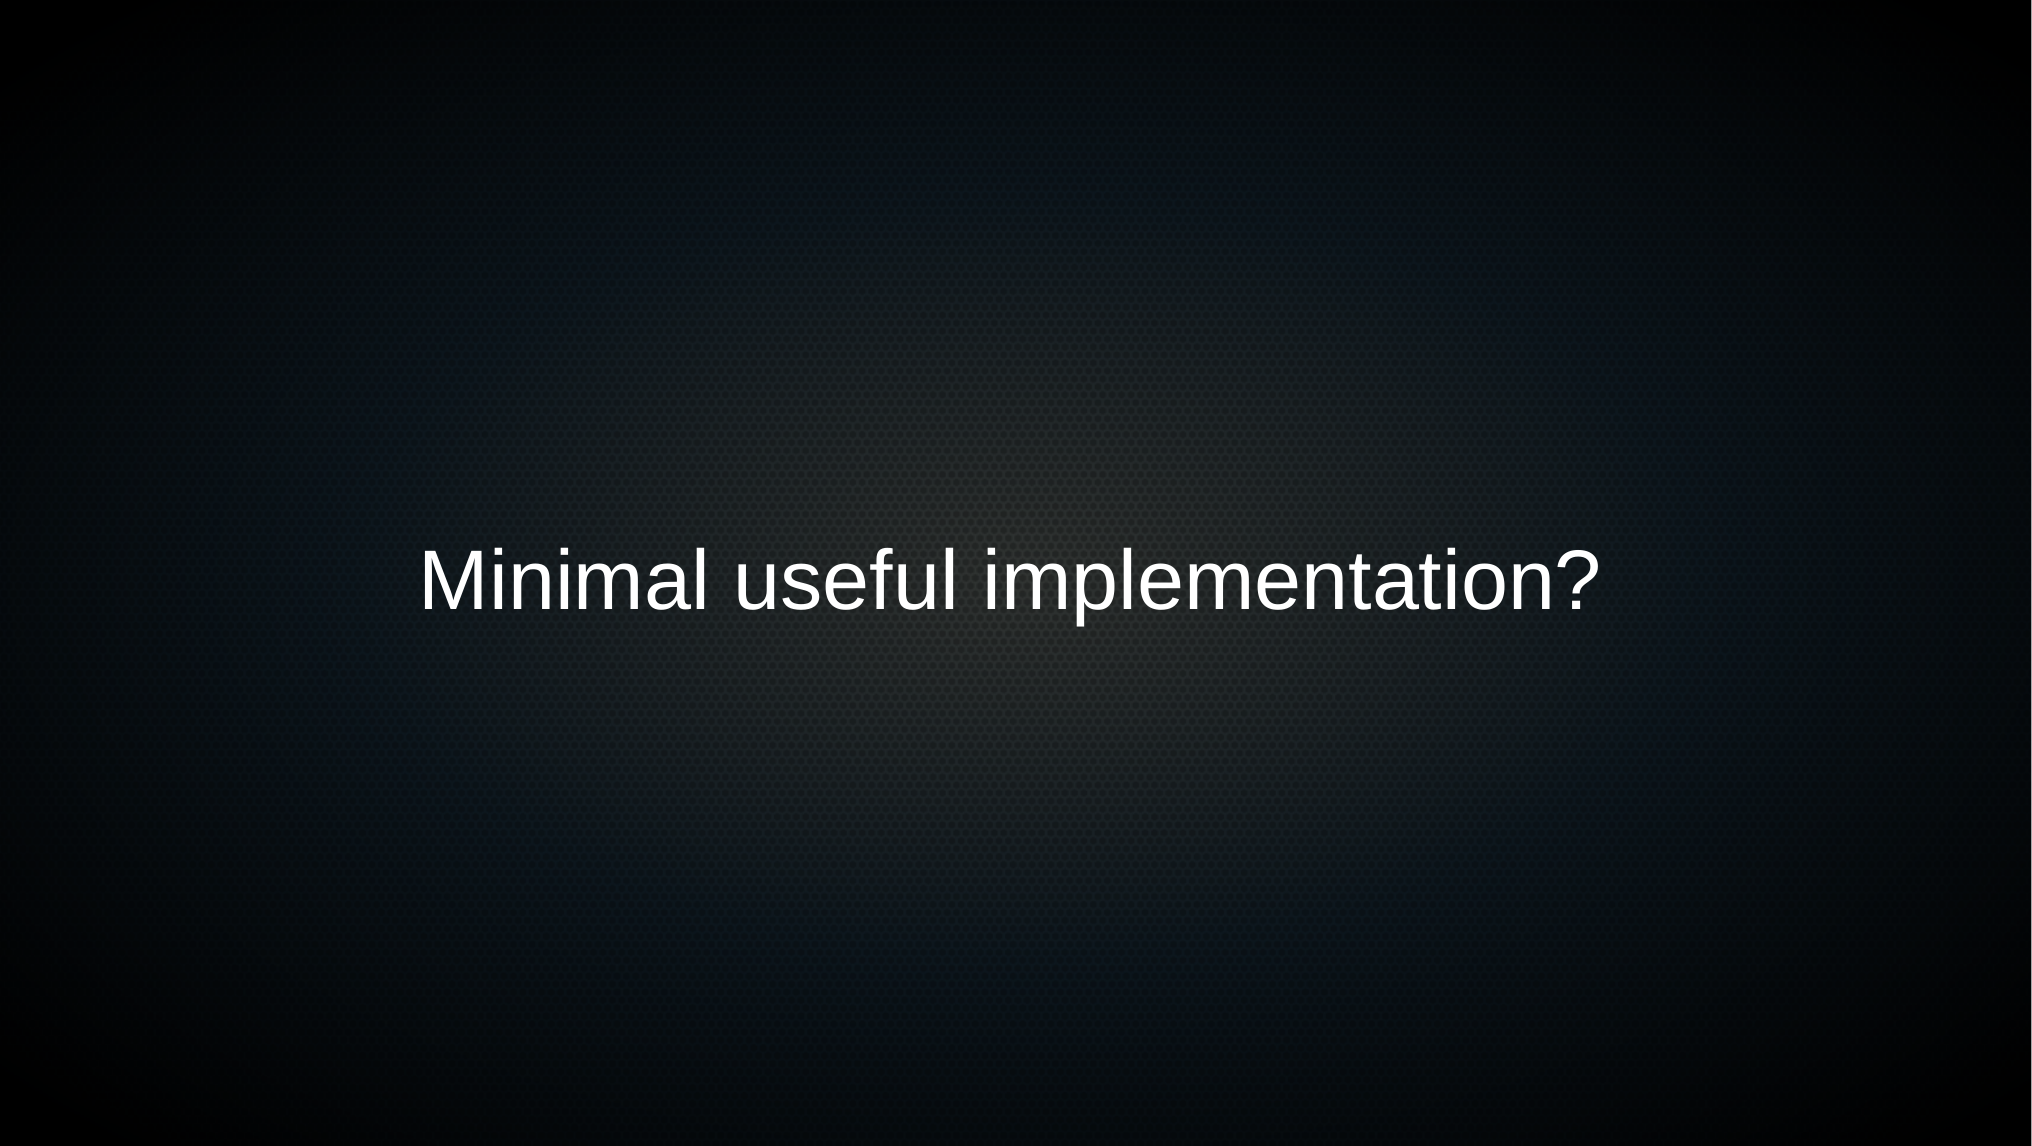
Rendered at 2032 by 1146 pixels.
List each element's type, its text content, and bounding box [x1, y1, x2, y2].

title Minimal useful implementation? [96, 484, 1926, 676]
picture [0, 0, 2032, 1146]
